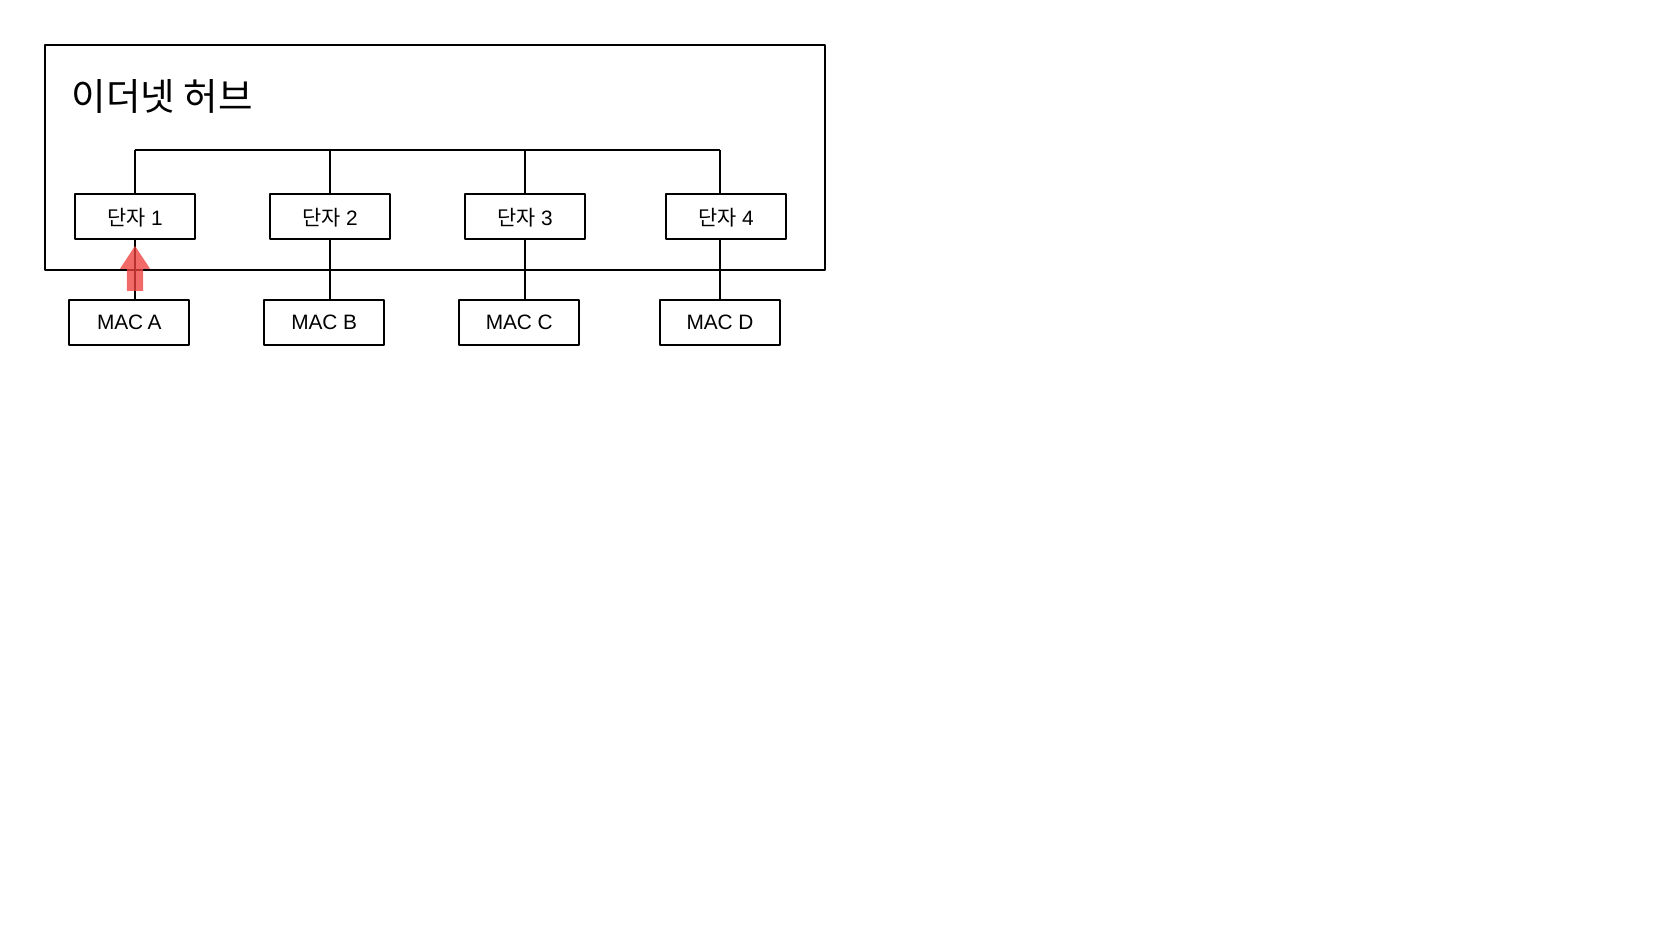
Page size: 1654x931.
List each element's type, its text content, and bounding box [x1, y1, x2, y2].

text_box [120, 245, 151, 291]
text_box 단자1 [75, 194, 196, 240]
text_box MAC A [69, 300, 190, 346]
text_box 단자2 [270, 194, 391, 240]
text_box 이더넷 허브 [56, 60, 271, 130]
text_box MAC C [459, 300, 580, 346]
text_box 단자4 [665, 194, 786, 240]
text_box 단자3 [465, 194, 586, 240]
text_box MAC D [660, 300, 781, 346]
text_box MAC B [264, 300, 385, 346]
